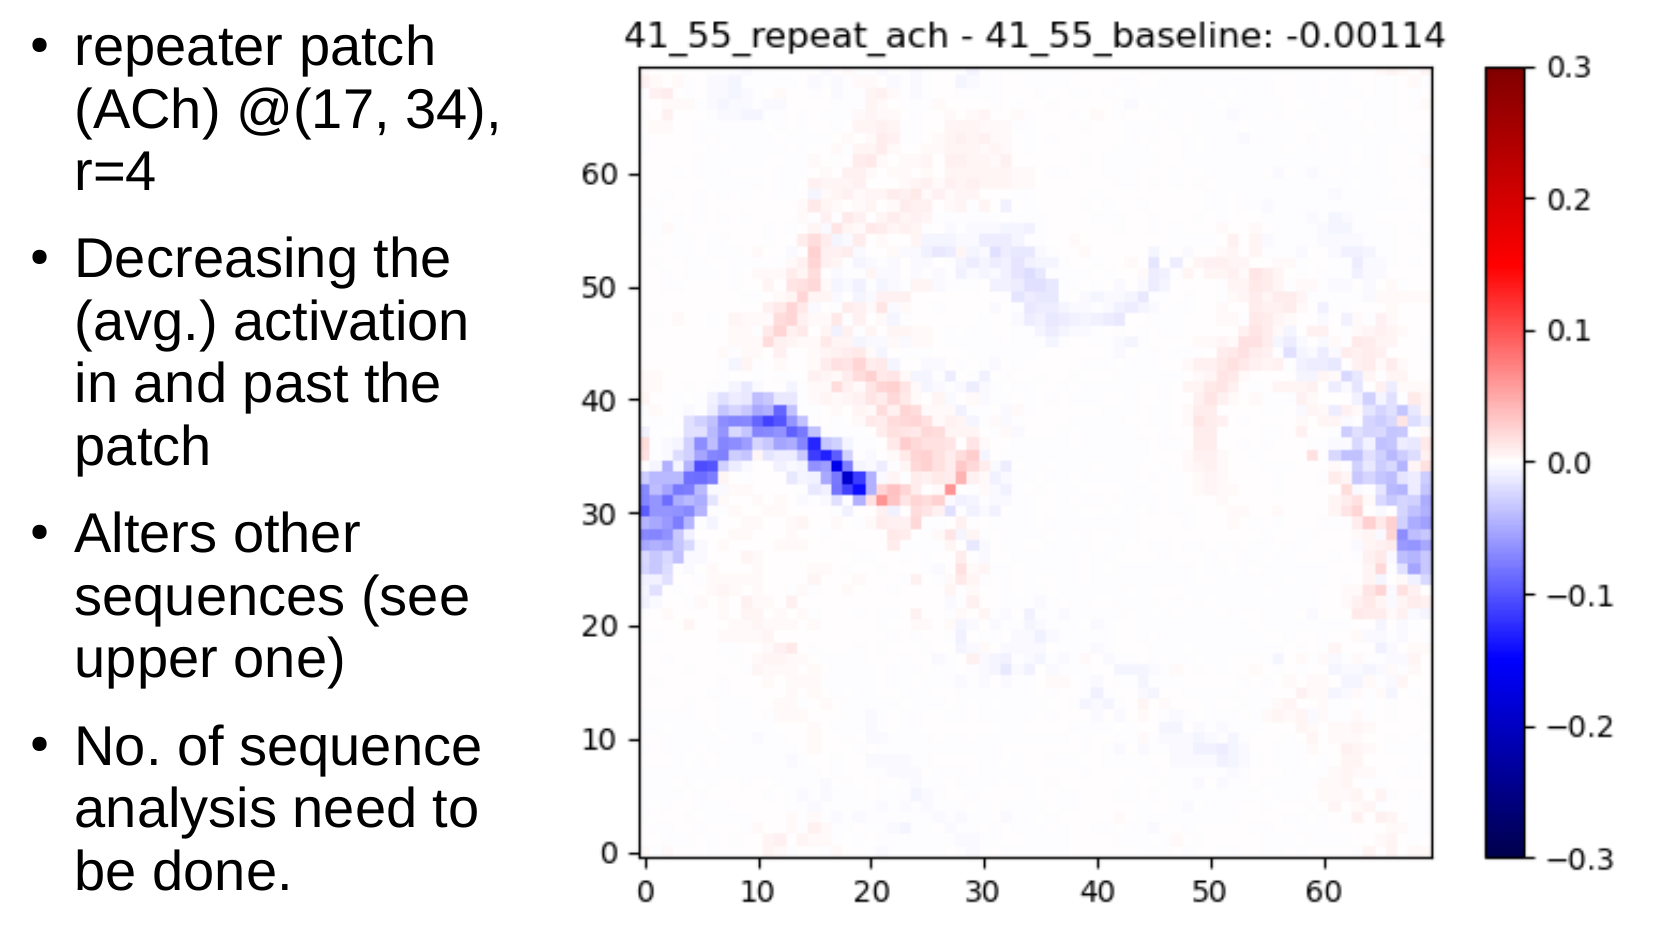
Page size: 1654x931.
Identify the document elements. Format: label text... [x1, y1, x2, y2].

list repeater patch (ACh) @(17, 34), r=4 Decreasing the (avg.) activation in and past the patch Alters other sequences (see upper one) No. of sequence analysis need to be done. [15, 15, 525, 916]
picture [525, 0, 1650, 931]
